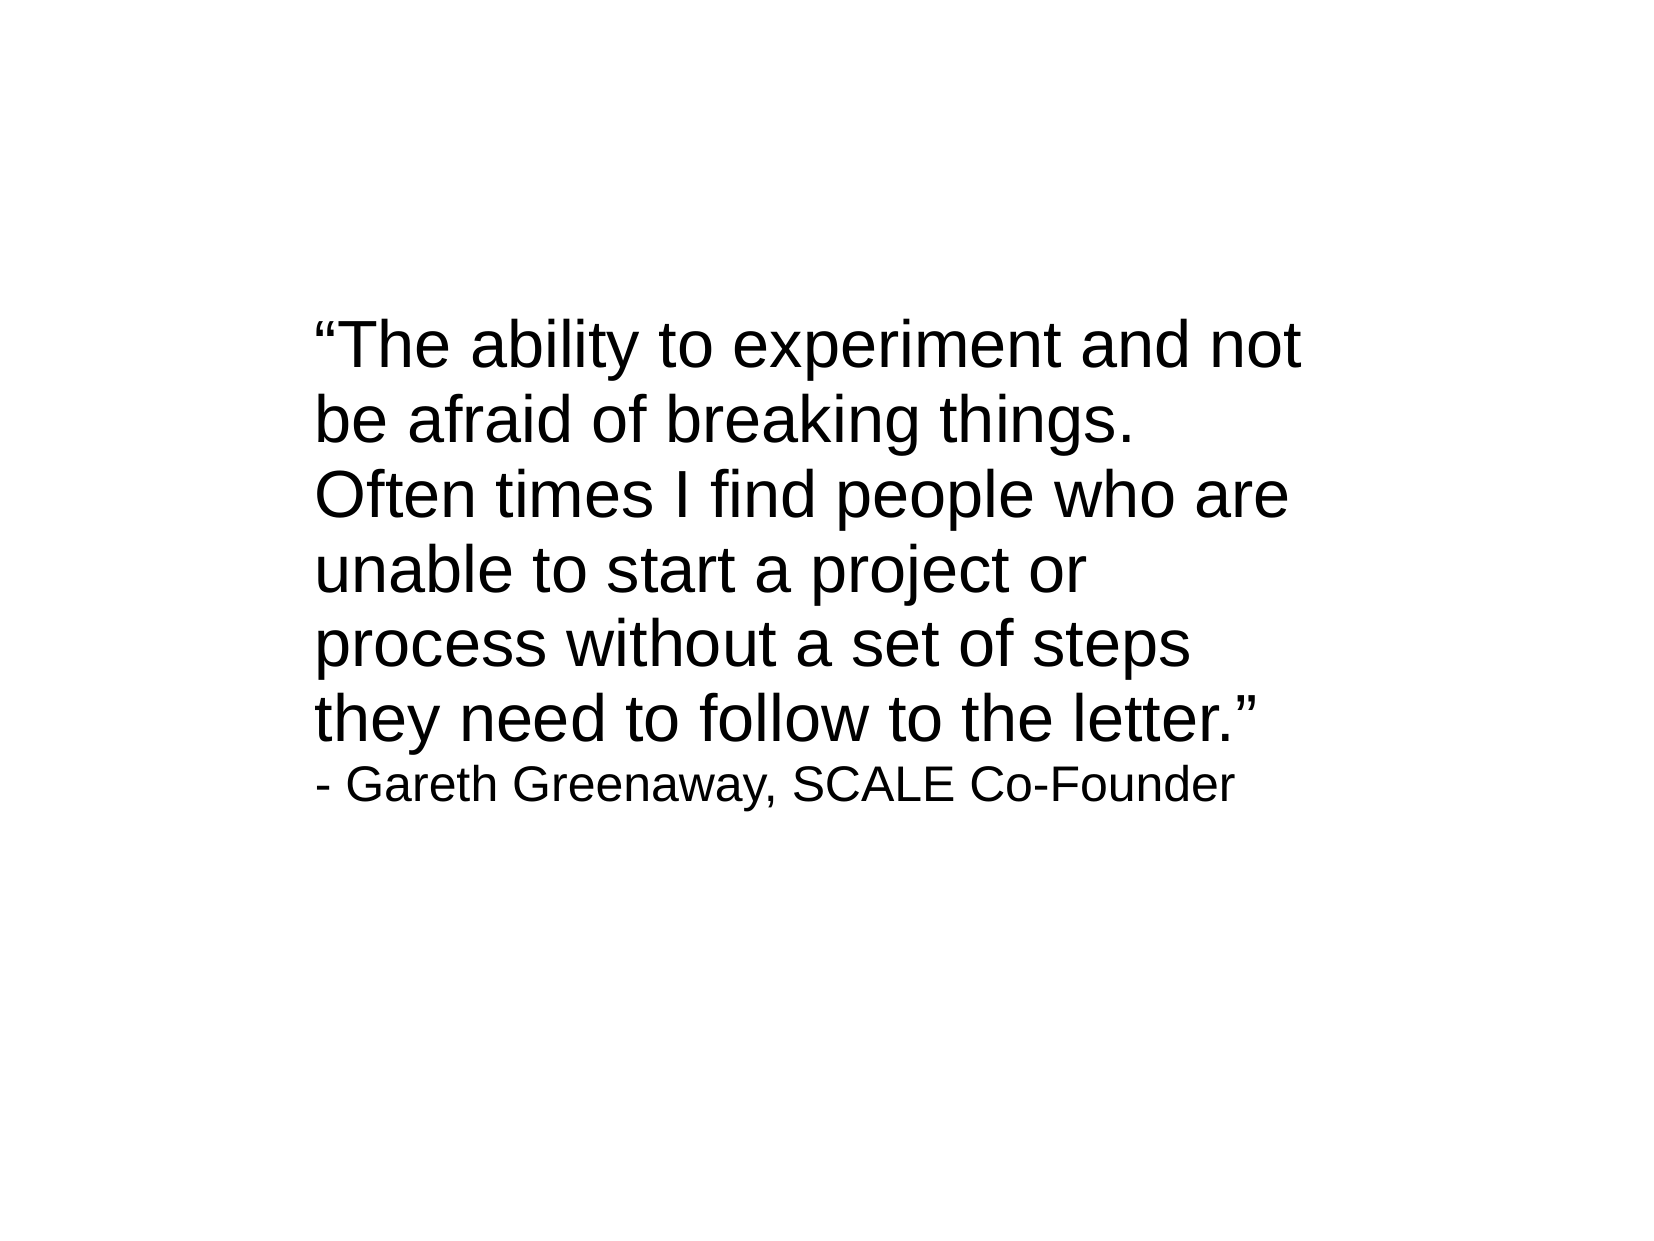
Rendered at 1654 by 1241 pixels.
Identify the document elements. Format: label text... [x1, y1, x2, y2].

text_box “The ability to experiment and not be afraid of breaking things. Often times I find people who are unable to start a project or process without a set of steps they need to follow to the letter.” - Gareth Greenaway, SCALE Co-Founder [300, 300, 1351, 938]
